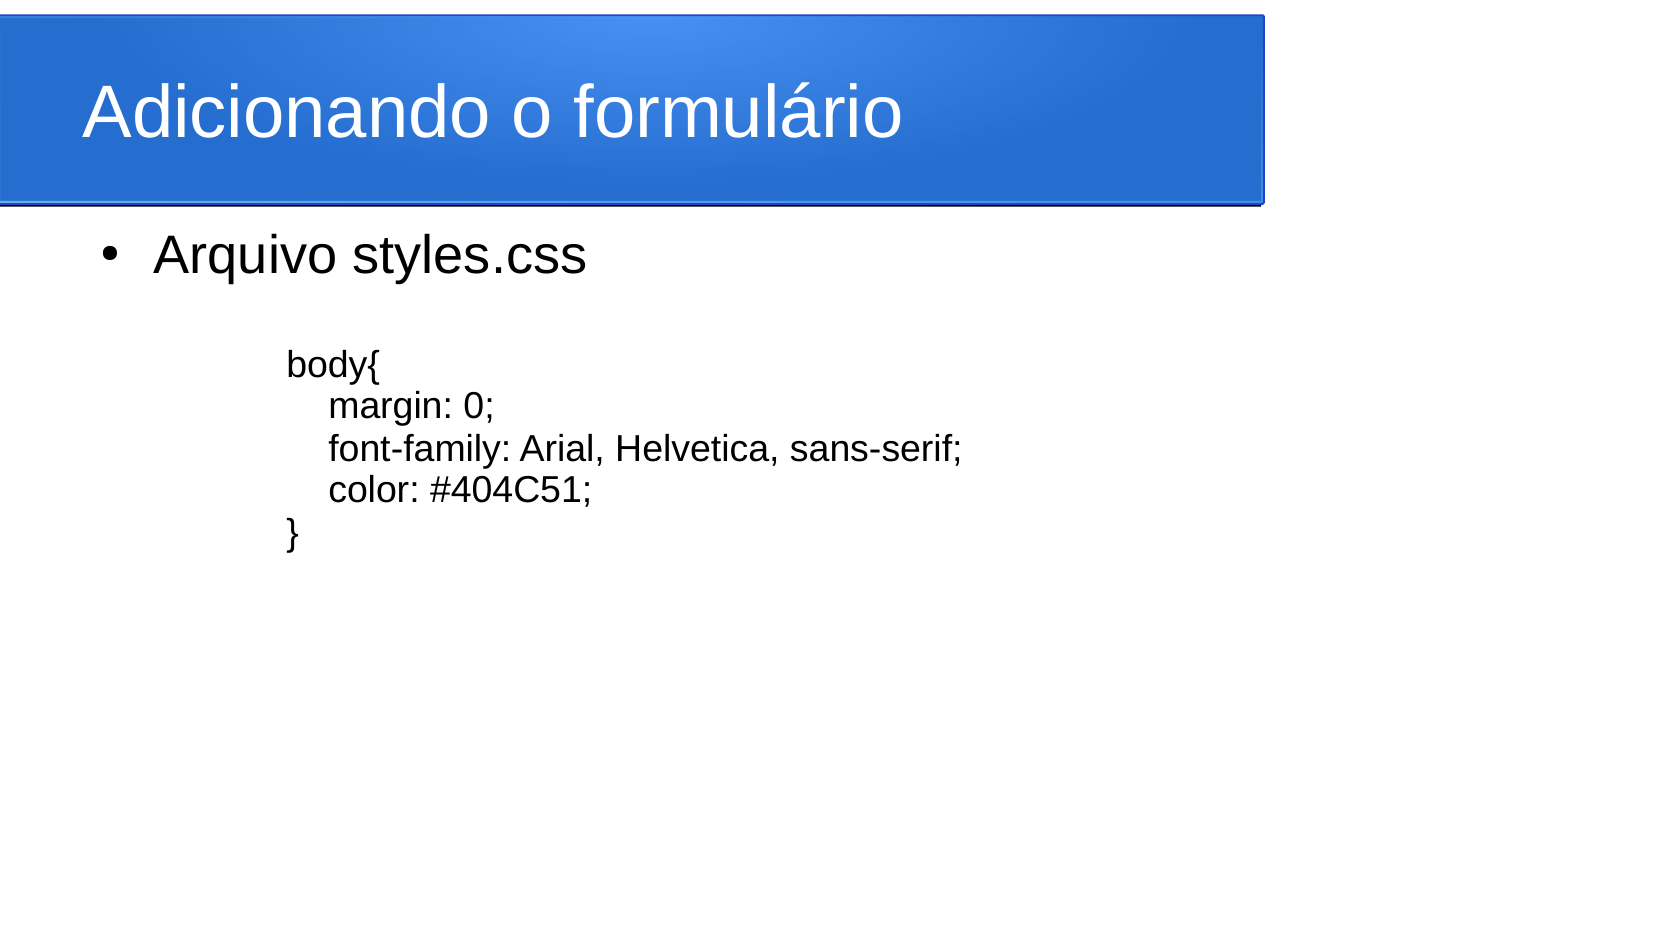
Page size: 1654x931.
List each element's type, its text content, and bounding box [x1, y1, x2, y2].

text_box body{ margin: 0; font-family: Arial, Helvetica, sans-serif; color: #404C51; } [271, 335, 1052, 603]
list Arquivo styles.css [82, 224, 1571, 764]
title Adicionando o formulário [82, 35, 1235, 189]
